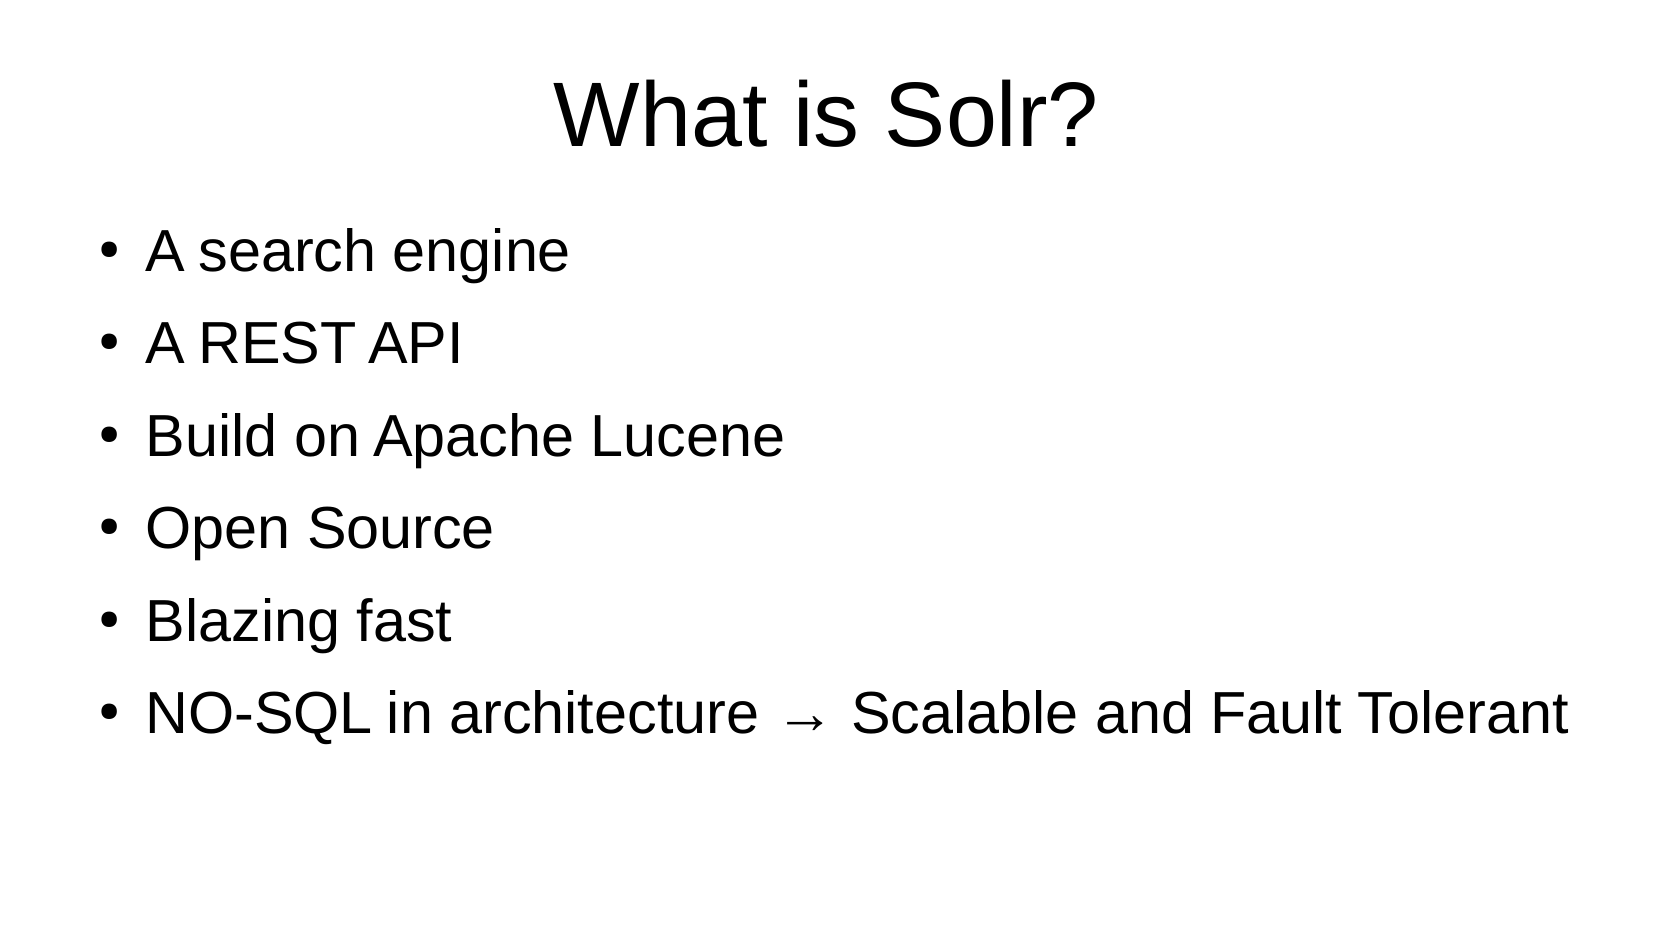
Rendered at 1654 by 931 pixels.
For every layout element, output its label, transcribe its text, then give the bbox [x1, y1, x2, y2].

list A search engine A REST API Build on Apache Lucene Open Source Blazing fast NO-SQL in architecture → Scalable and Fault Tolerant [82, 217, 1571, 758]
title What is Solr? [82, 37, 1571, 193]
